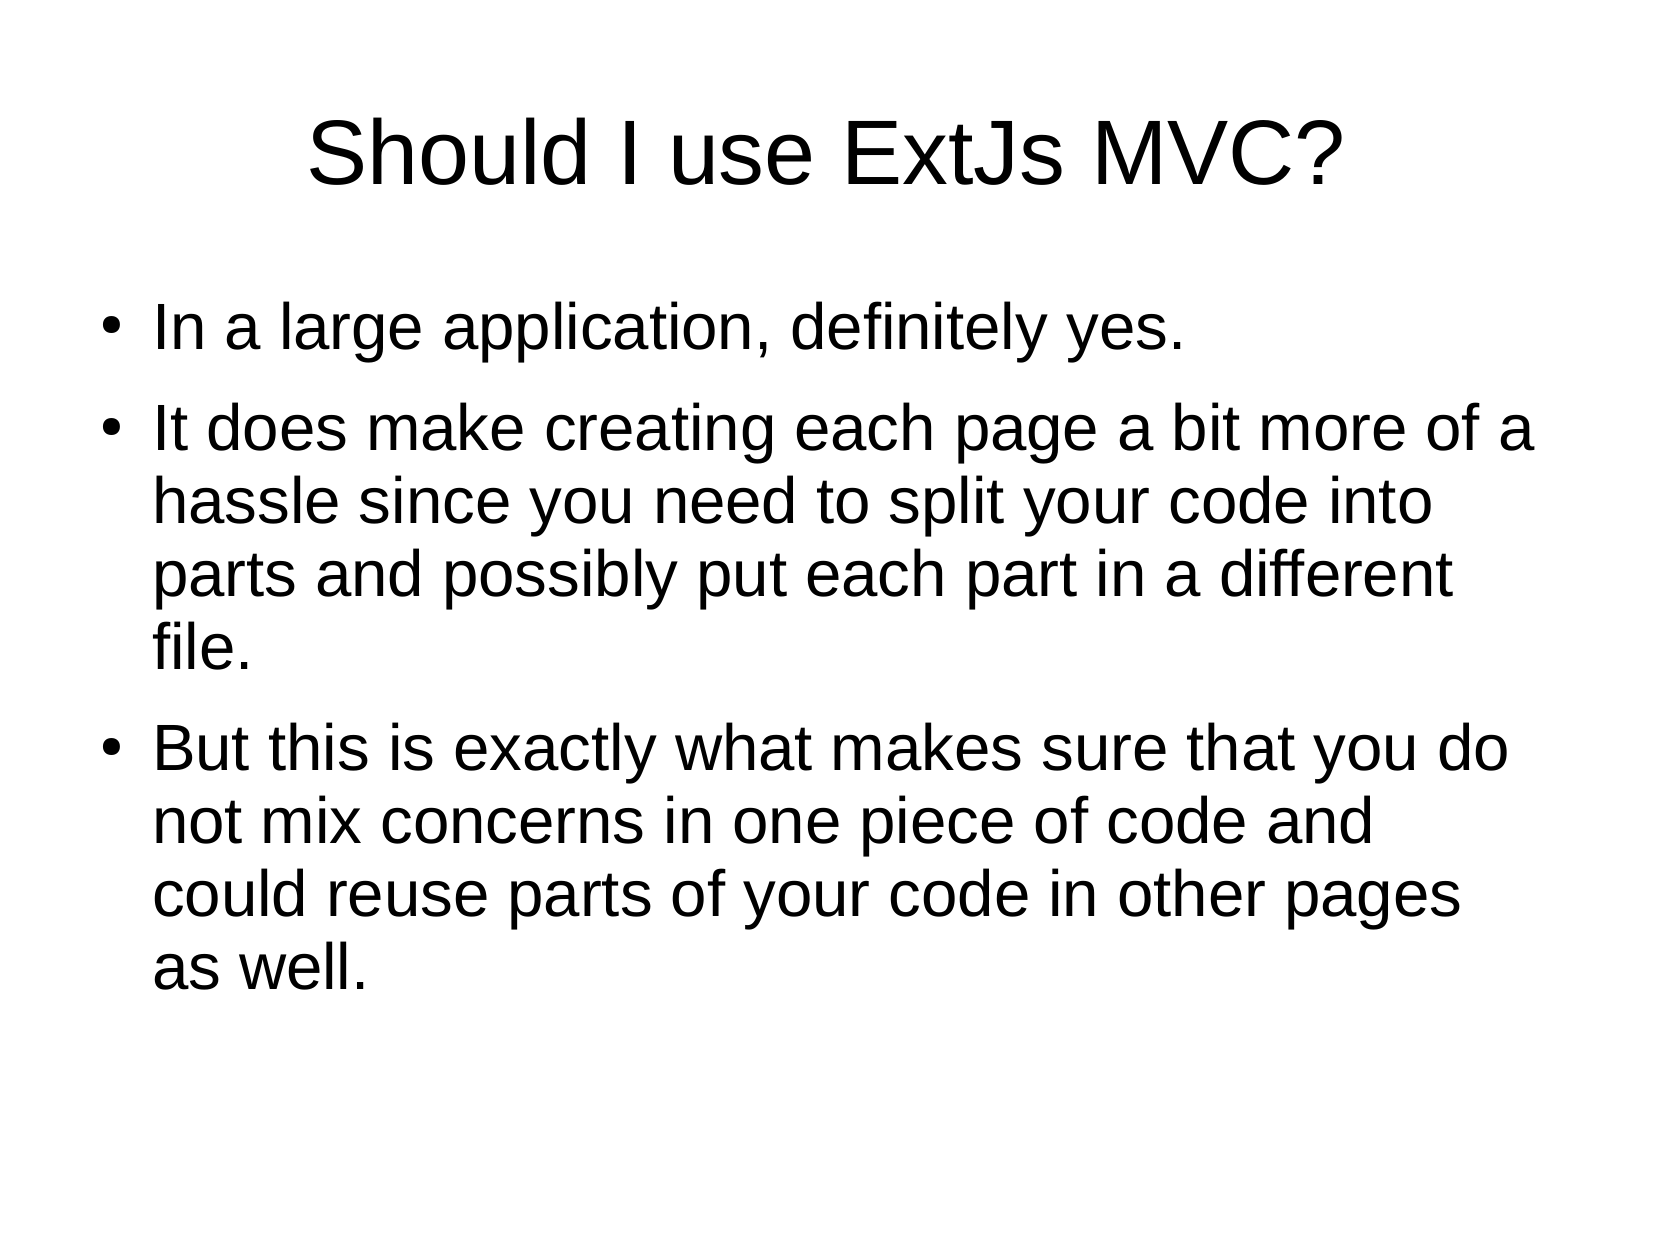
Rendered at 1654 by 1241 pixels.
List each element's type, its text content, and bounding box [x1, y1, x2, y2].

list In a large application, definitely yes. It does make creating each page a bit more of a hassle since you need to split your code into parts and possibly put each part in a different file. But this is exactly what makes sure that you do not mix concerns in one piece of code and could reuse parts of your code in other pages as well. [82, 290, 1538, 1010]
title Should I use ExtJs MVC? [82, 49, 1571, 257]
